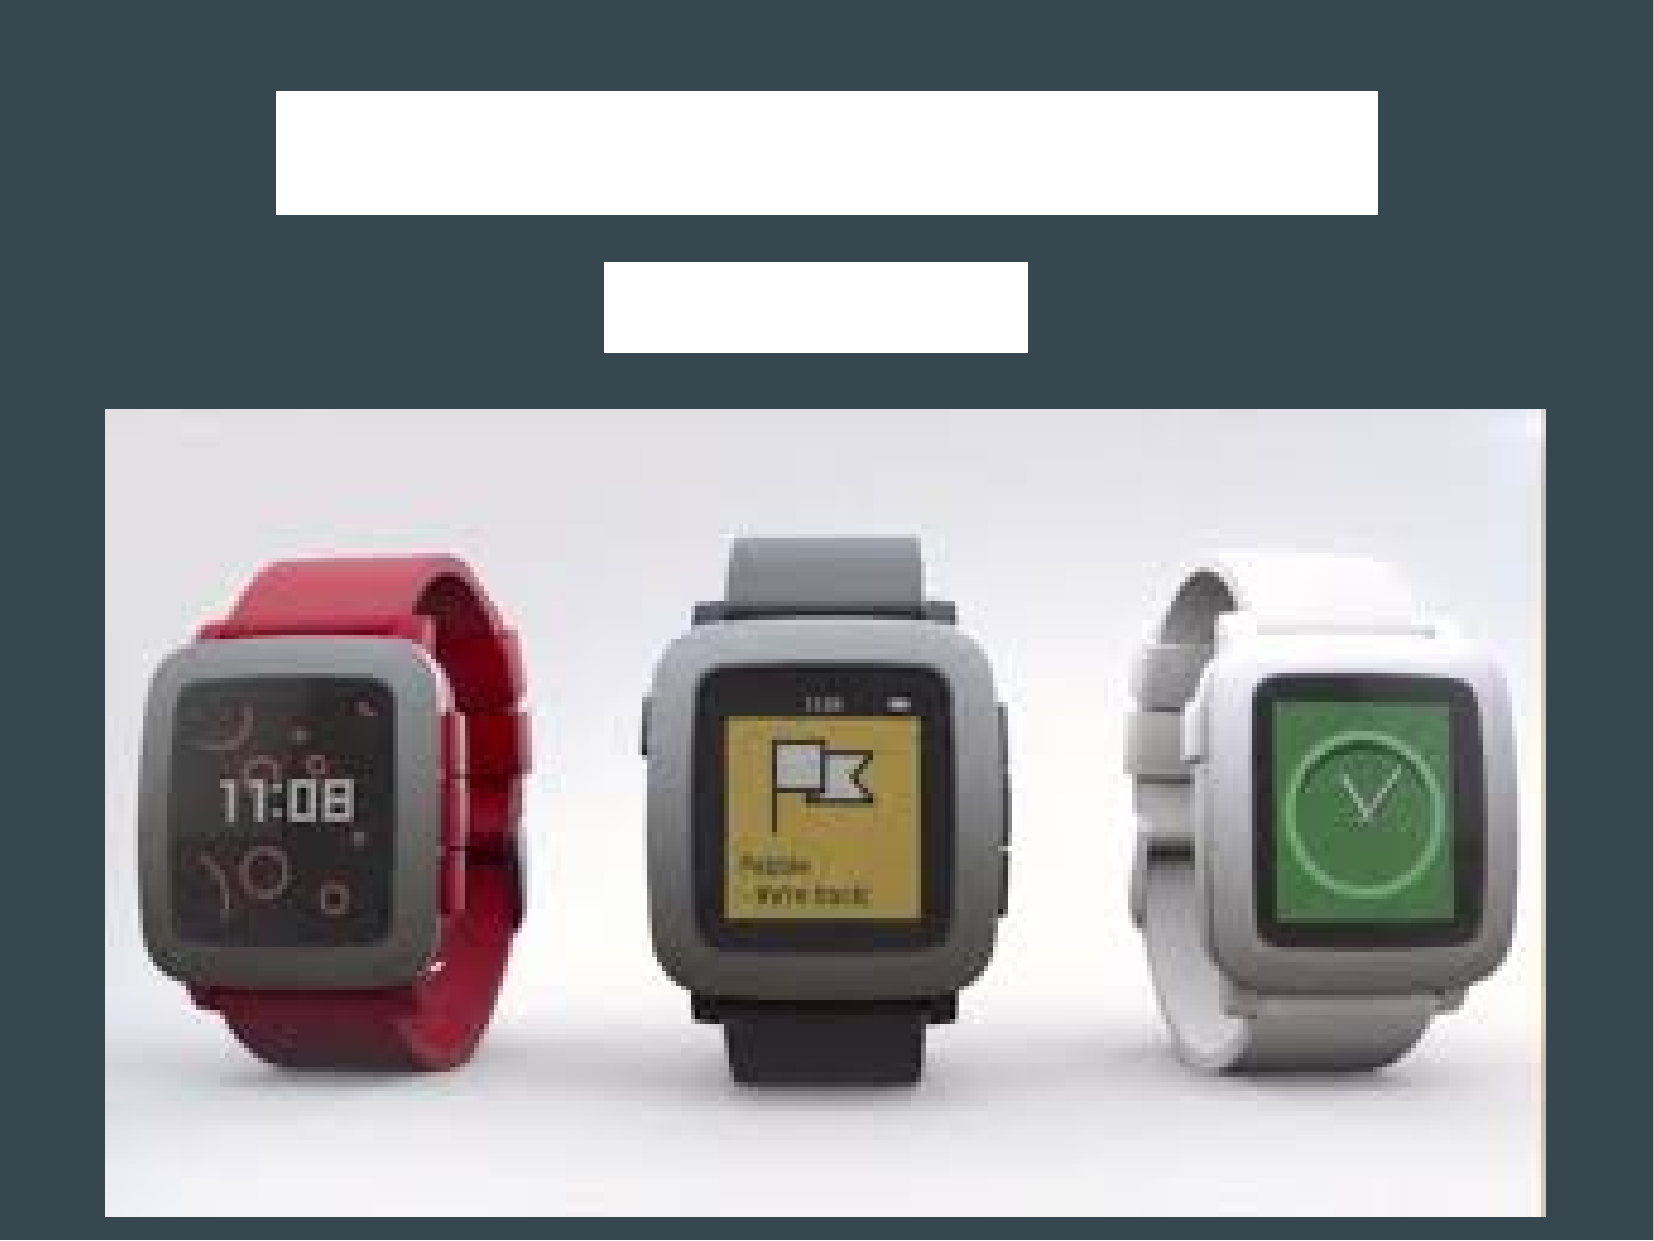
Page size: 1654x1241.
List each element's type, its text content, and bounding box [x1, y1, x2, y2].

title Programming The Pebble [82, 49, 1571, 240]
subtitle Time To Code [41, 240, 1591, 376]
picture [105, 409, 1546, 1217]
